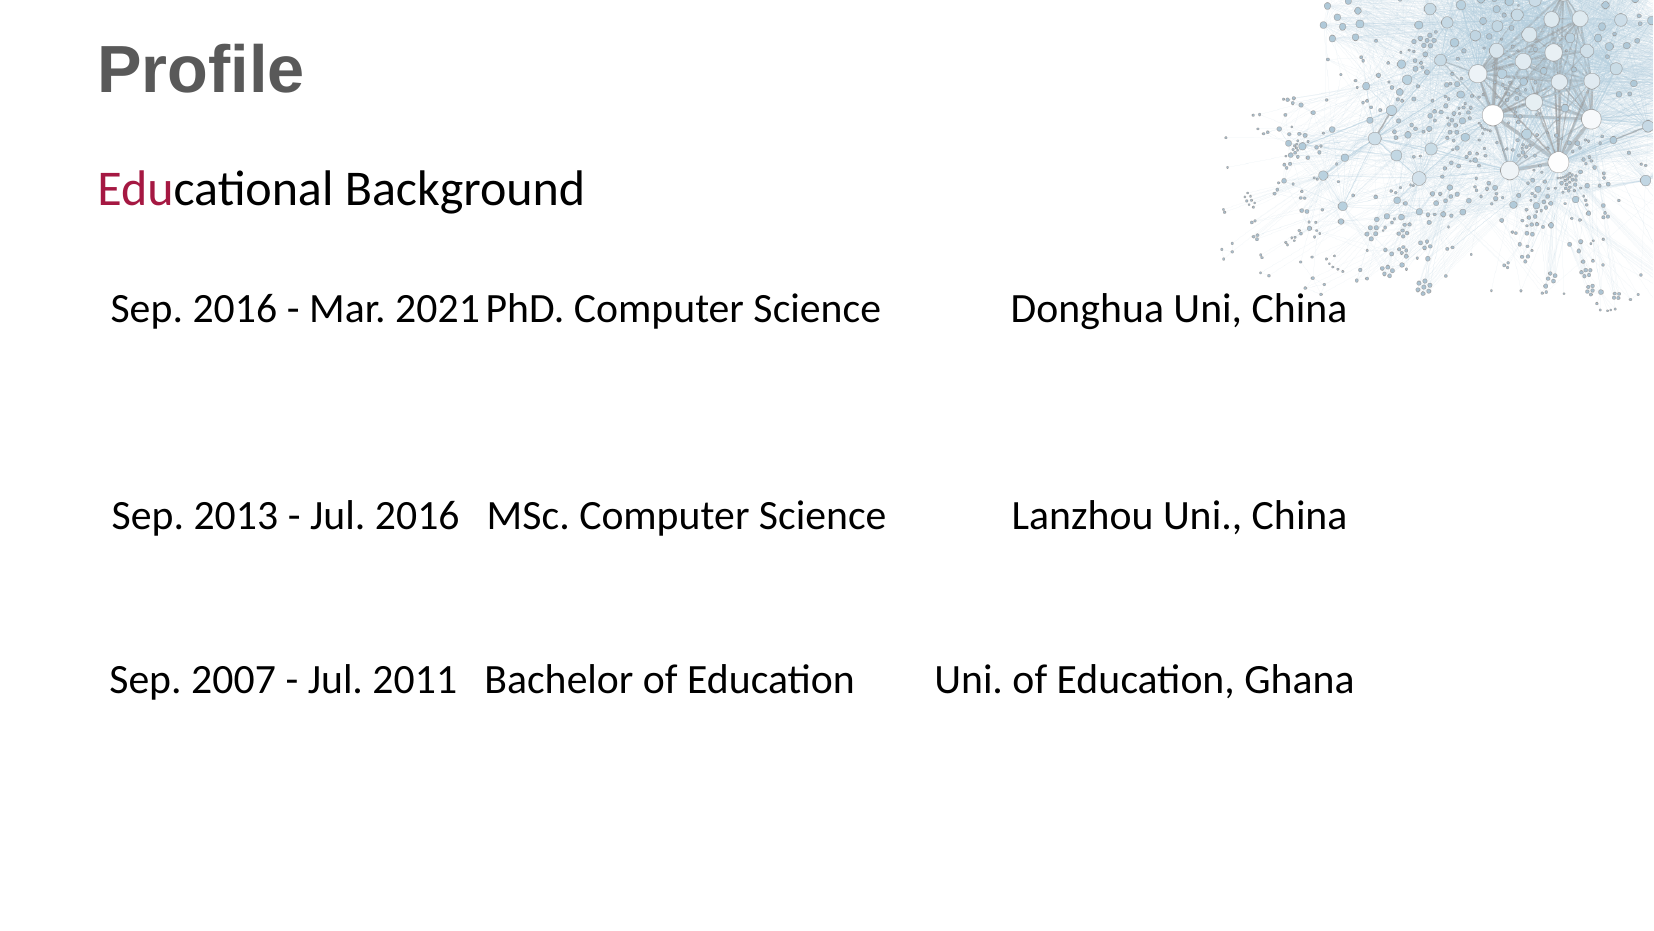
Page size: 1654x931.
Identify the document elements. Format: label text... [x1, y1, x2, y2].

text_box Sep. 2016 - Mar. 2021 PhD. Computer Science Donghua Uni, China [95, 273, 1576, 339]
text_box Educational Background [82, 148, 863, 224]
text_box Sep. 2007 - Jul. 2011 Bachelor of Education Uni. of Education, Ghana [94, 644, 1613, 710]
text_box Sep. 2013 - Jul. 2016 MSc. Computer Science Lanzhou Uni., China [96, 480, 1538, 546]
title Profile [82, 25, 1571, 105]
